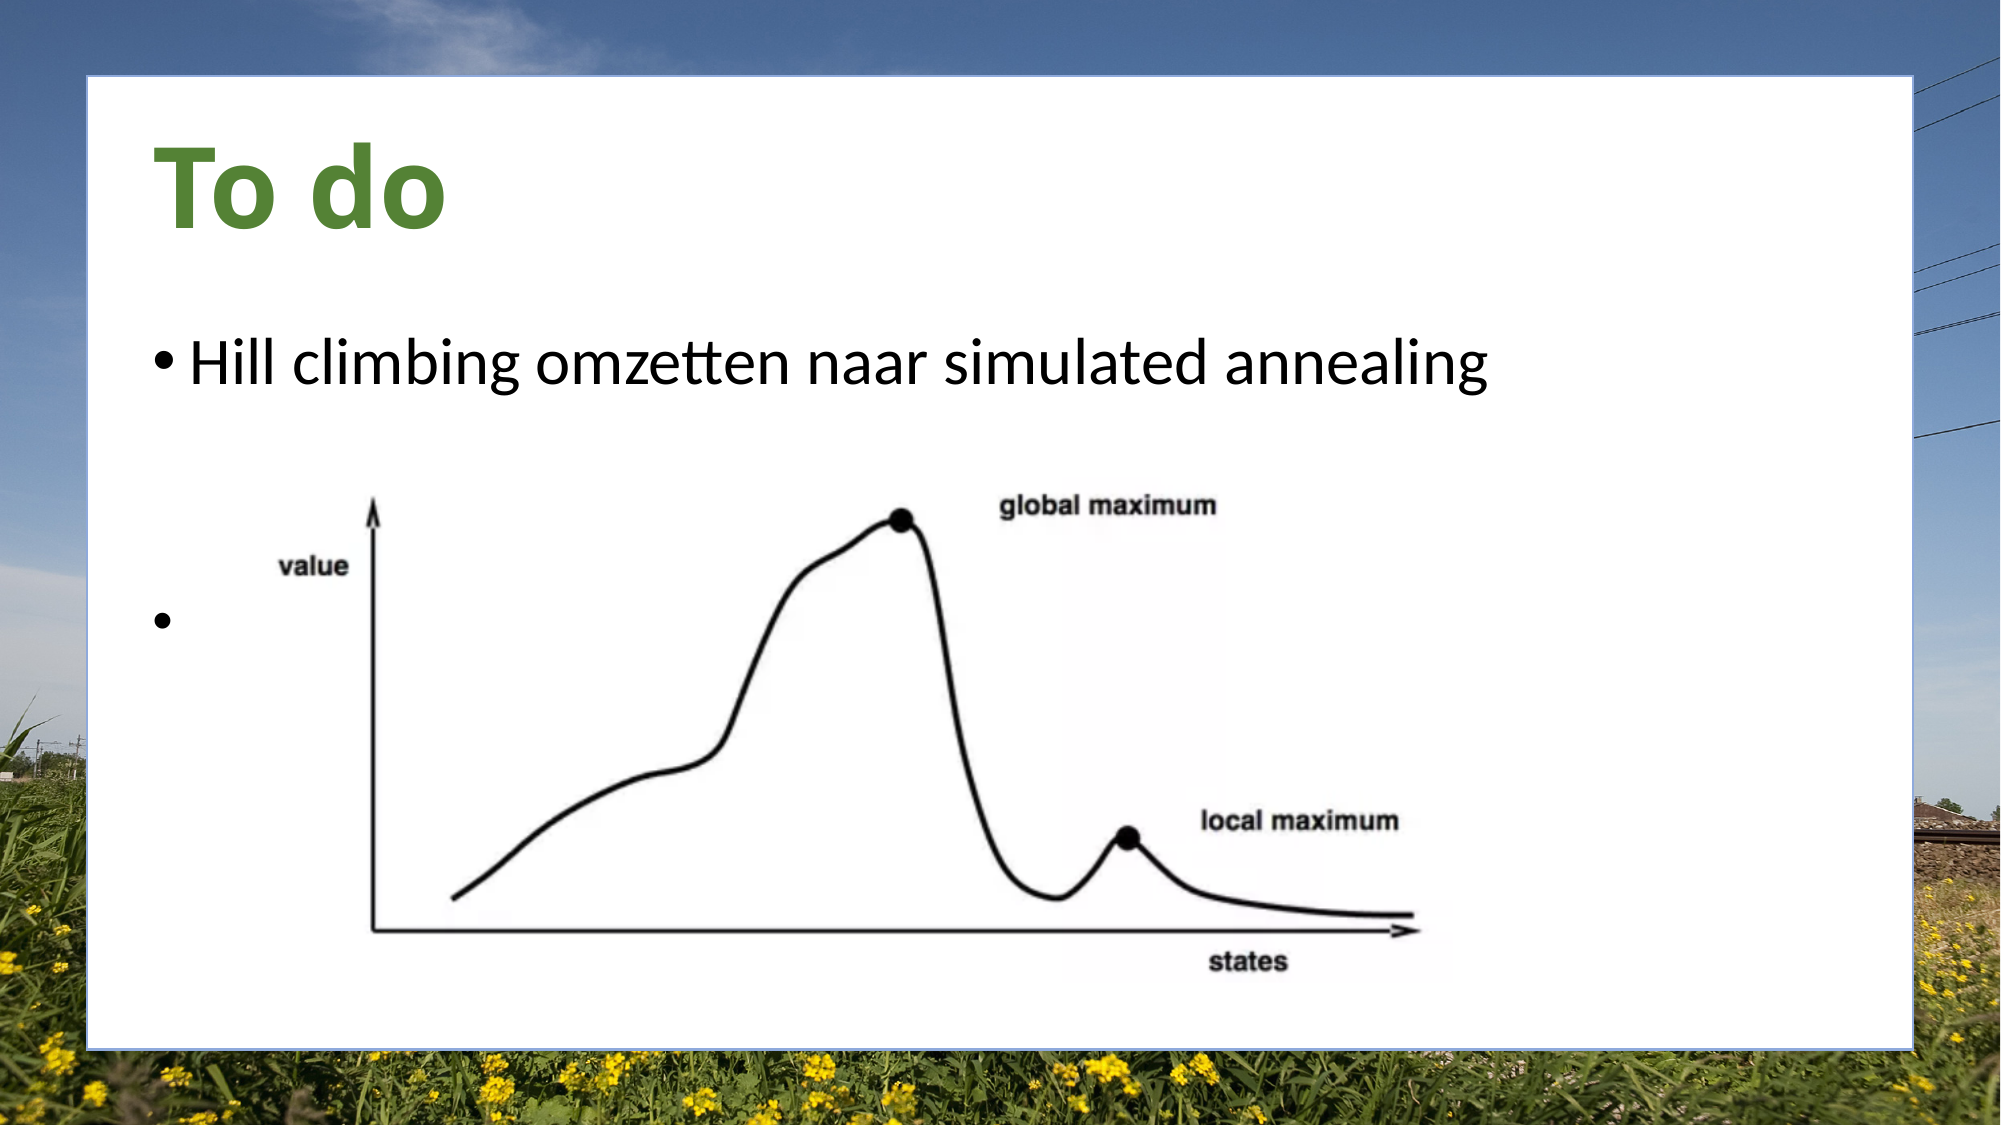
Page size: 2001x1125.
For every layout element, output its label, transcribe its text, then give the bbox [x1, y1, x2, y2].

title To do [137, 83, 1863, 302]
text_box [87, 76, 1913, 1049]
list Hill climbing omzetten naar simulated annealing [137, 319, 1809, 1034]
picture [254, 460, 1457, 983]
